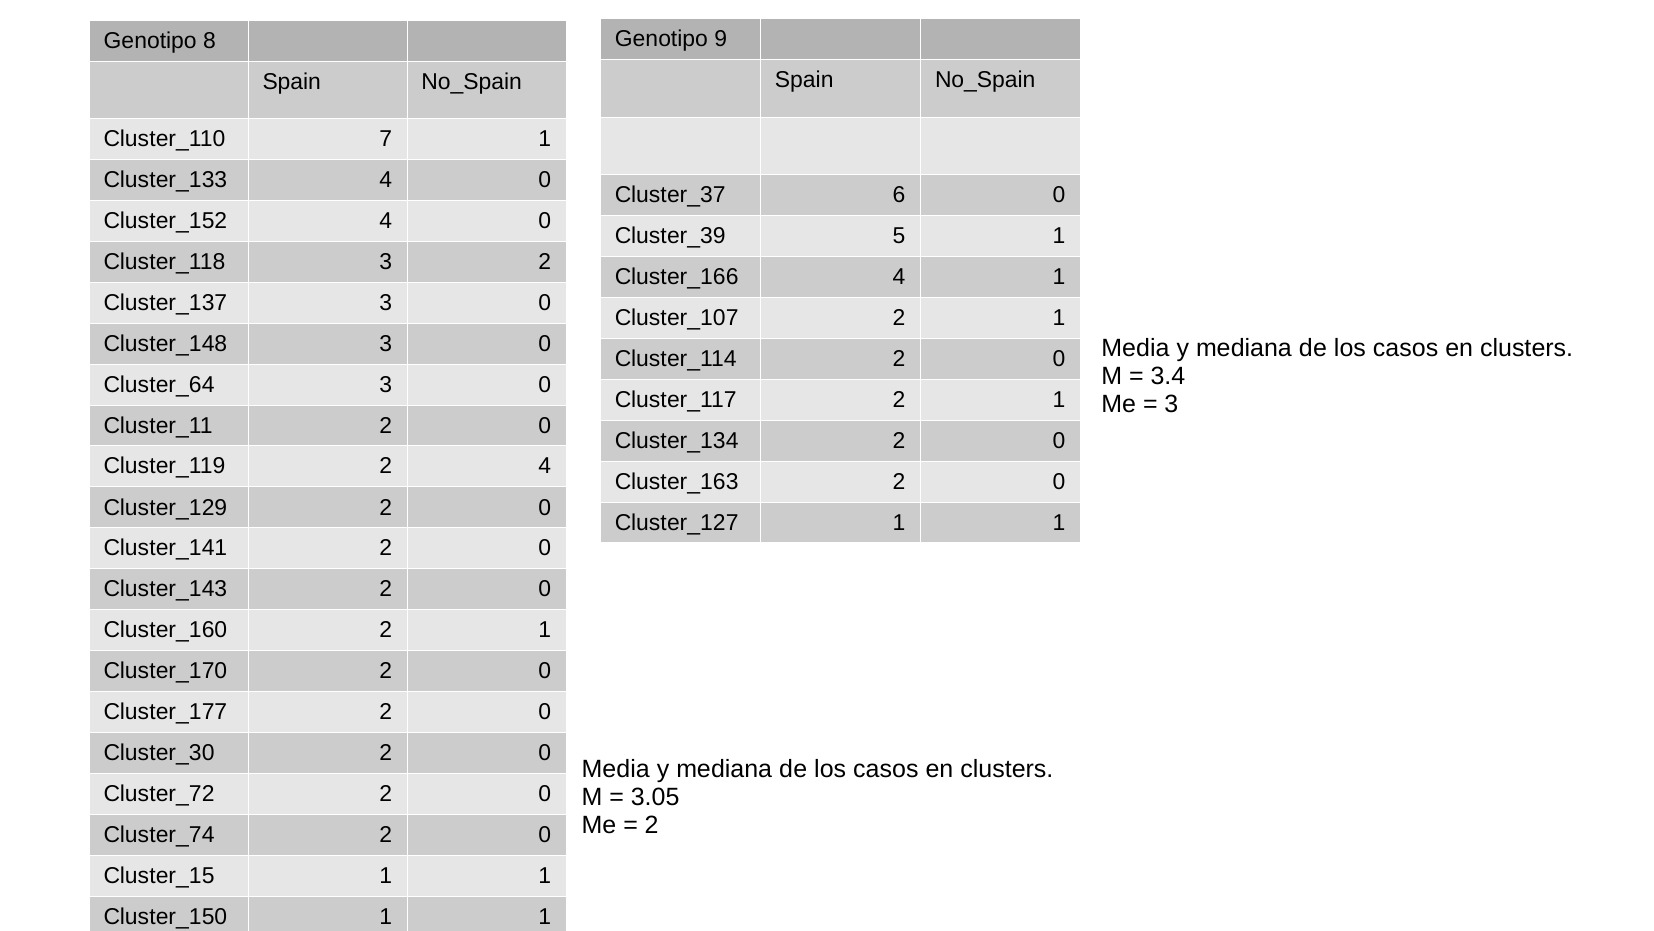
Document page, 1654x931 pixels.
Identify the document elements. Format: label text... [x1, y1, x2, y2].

table_cell 2 [249, 651, 407, 691]
table_cell 3 [249, 365, 407, 405]
table_cell Cluster_163 [601, 462, 760, 502]
table_cell 2 [249, 815, 407, 855]
table_cell Cluster_74 [90, 815, 248, 855]
table_cell 1 [249, 856, 407, 896]
table_cell 2 [761, 339, 920, 379]
table_cell 0 [408, 160, 566, 200]
table_cell 0 [408, 569, 566, 609]
table_cell Cluster_129 [90, 487, 248, 527]
table_cell 0 [408, 487, 566, 527]
table_cell 4 [249, 201, 407, 241]
table_cell 1 [921, 216, 1080, 256]
table_cell Cluster_30 [90, 733, 248, 773]
table_cell 1 [249, 897, 407, 931]
table_header Genotipo 9 [601, 19, 760, 59]
table_cell 3 [249, 242, 407, 282]
table_header [921, 19, 1080, 59]
table_cell 1 [408, 610, 566, 650]
table_cell Cluster_64 [90, 365, 248, 405]
table_cell [601, 60, 760, 117]
table_cell 2 [249, 406, 407, 445]
table_cell Cluster_118 [90, 242, 248, 282]
table_cell 2 [249, 569, 407, 609]
table_cell 1 [921, 380, 1080, 420]
table_cell 1 [921, 503, 1080, 542]
table_cell 2 [249, 733, 407, 773]
table_cell 6 [761, 175, 920, 215]
table_cell Cluster_150 [90, 897, 248, 931]
table_cell 2 [249, 610, 407, 650]
table_cell Cluster_117 [601, 380, 760, 420]
table_cell 1 [761, 503, 920, 542]
table_cell 1 [408, 119, 566, 159]
table_cell 2 [761, 298, 920, 338]
table_cell 3 [249, 324, 407, 364]
table_cell Cluster_72 [90, 774, 248, 814]
table_cell Cluster_160 [90, 610, 248, 650]
table_cell 0 [921, 421, 1080, 461]
table_cell Cluster_15 [90, 856, 248, 896]
table_cell 2 [761, 380, 920, 420]
table_cell [601, 118, 760, 174]
table_cell 0 [408, 651, 566, 691]
table_cell No_Spain [921, 60, 1080, 117]
table_cell 2 [249, 446, 407, 486]
table_header [408, 21, 566, 61]
table_cell [921, 118, 1080, 174]
table_cell 4 [761, 257, 920, 297]
table_cell Spain [249, 62, 407, 118]
table_cell 0 [921, 462, 1080, 502]
table_cell 0 [408, 815, 566, 855]
table_cell No_Spain [408, 62, 566, 118]
table_cell 0 [408, 733, 566, 773]
table_cell 2 [249, 528, 407, 568]
table_cell 2 [761, 462, 920, 502]
table_cell 7 [249, 119, 407, 159]
table_cell 2 [249, 774, 407, 814]
table_cell 0 [408, 324, 566, 364]
table_cell [90, 62, 248, 118]
table_cell Cluster_107 [601, 298, 760, 338]
table_cell 0 [408, 201, 566, 241]
table_header [249, 21, 407, 61]
table_cell 4 [249, 160, 407, 200]
table_cell 1 [921, 298, 1080, 338]
table_cell Cluster_143 [90, 569, 248, 609]
table_cell Cluster_141 [90, 528, 248, 568]
table_cell 4 [408, 446, 566, 486]
table_cell 0 [408, 692, 566, 732]
table_cell 1 [408, 897, 566, 931]
table_cell 0 [408, 365, 566, 405]
table_cell 0 [408, 774, 566, 814]
table_cell 2 [408, 242, 566, 282]
table_cell Cluster_39 [601, 216, 760, 256]
table_cell Cluster_134 [601, 421, 760, 461]
table_cell 0 [921, 175, 1080, 215]
table_cell Cluster_114 [601, 339, 760, 379]
table_cell 0 [408, 406, 566, 445]
table_cell Cluster_11 [90, 406, 248, 445]
table_cell [761, 118, 920, 174]
table_cell Cluster_166 [601, 257, 760, 297]
table_cell Cluster_127 [601, 503, 760, 542]
table_cell 1 [408, 856, 566, 896]
table_cell Cluster_37 [601, 175, 760, 215]
table_cell 3 [249, 283, 407, 323]
table_cell 1 [921, 257, 1080, 297]
table_cell Cluster_133 [90, 160, 248, 200]
table_cell 0 [921, 339, 1080, 379]
table_header Genotipo 8 [90, 21, 248, 61]
table_cell Cluster_119 [90, 446, 248, 486]
table_cell 2 [249, 692, 407, 732]
text_box Media y mediana de los casos en clusters. M = 3.05 Me = 2 [566, 747, 1075, 931]
table_cell Cluster_152 [90, 201, 248, 241]
table_cell 5 [761, 216, 920, 256]
table_cell Cluster_177 [90, 692, 248, 732]
table_cell 0 [408, 528, 566, 568]
table_cell Cluster_110 [90, 119, 248, 159]
table_cell 2 [761, 421, 920, 461]
table_header [761, 19, 920, 59]
table_cell Cluster_170 [90, 651, 248, 691]
table_cell Spain [761, 60, 920, 117]
table_cell 2 [249, 487, 407, 527]
text_box Media y mediana de los casos en clusters. M = 3.4 Me = 3 [1086, 326, 1595, 510]
table_cell Cluster_137 [90, 283, 248, 323]
table_cell Cluster_148 [90, 324, 248, 364]
table_cell 0 [408, 283, 566, 323]
